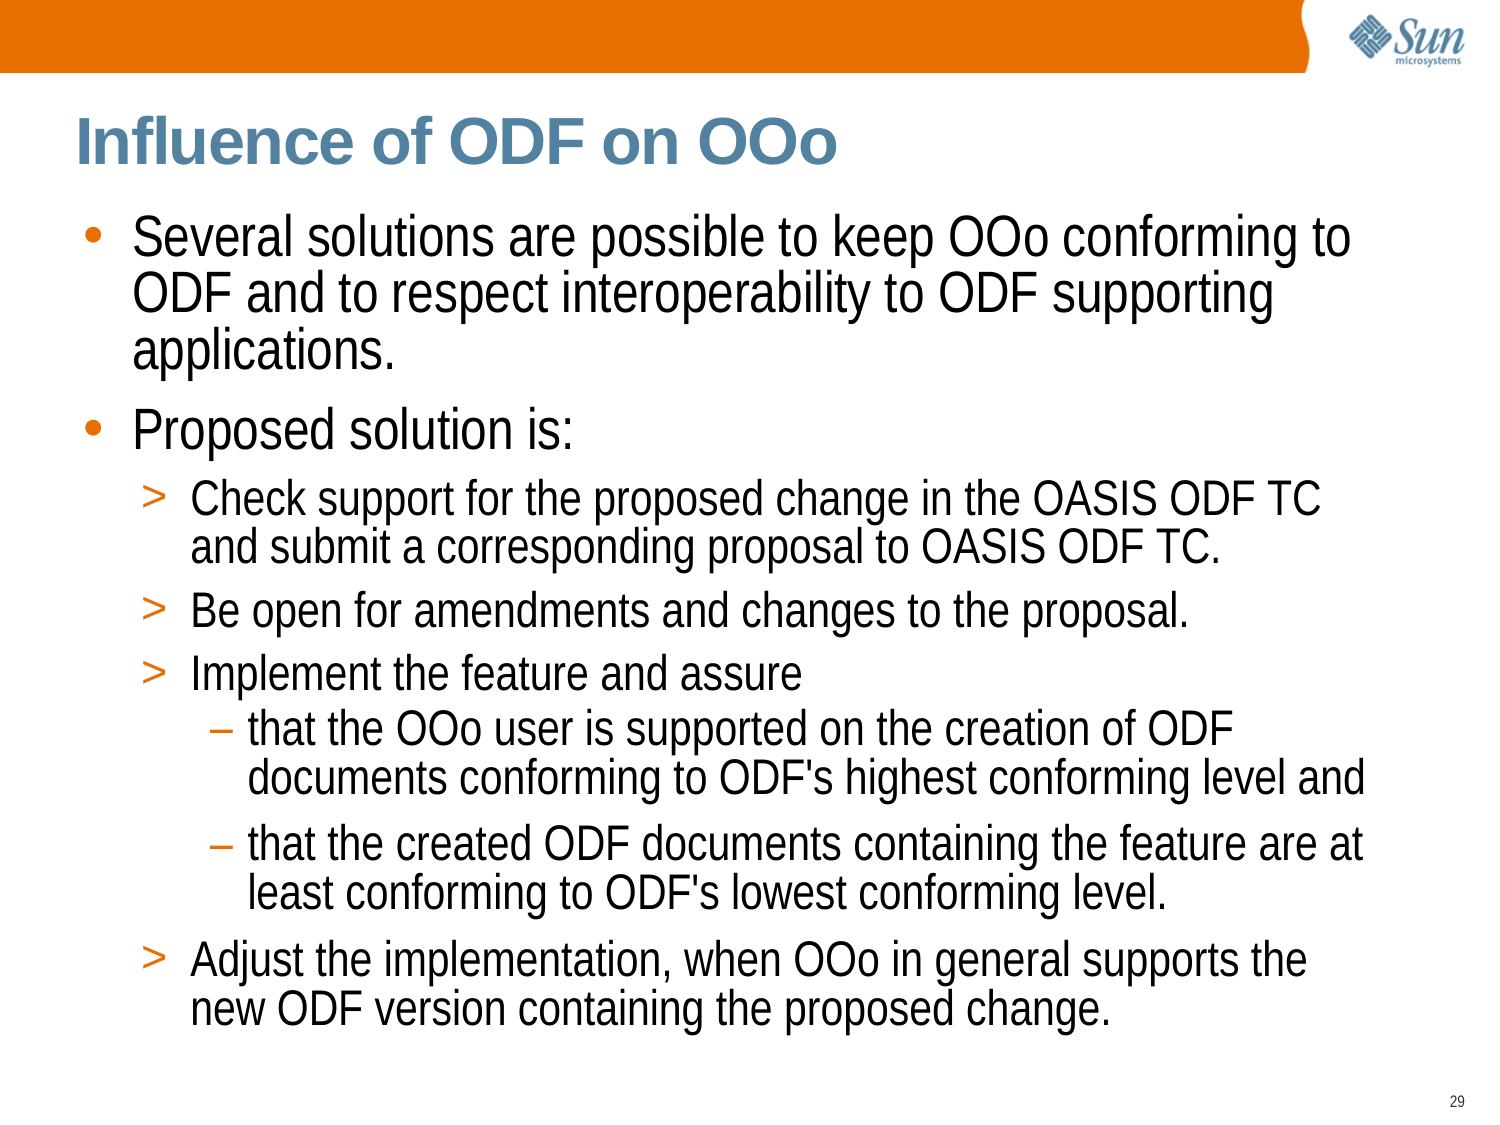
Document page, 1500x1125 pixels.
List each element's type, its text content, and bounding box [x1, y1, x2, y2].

picture [0, 0, 1500, 73]
title Influence of ODF on OOo [75, 111, 1450, 215]
list Several solutions are possible to keep OOo conforming to ODF and to respect interoperability to ODF supporting applications. Proposed solution is: Check support for the proposed change in the OASIS ODF TC and submit a corresponding proposal to OASIS ODF TC. Be open for amendments and changes to the proposal. Implement the feature and assure that the OOo user is supported on the creation of ODF documents conforming to ODF's highest conforming level and that the created ODF documents containing the feature are at least conforming to ODF's lowest conforming level. Adjust the implementation, when OOo in general supports the new ODF version containing the proposed change. [64, 210, 1401, 1035]
